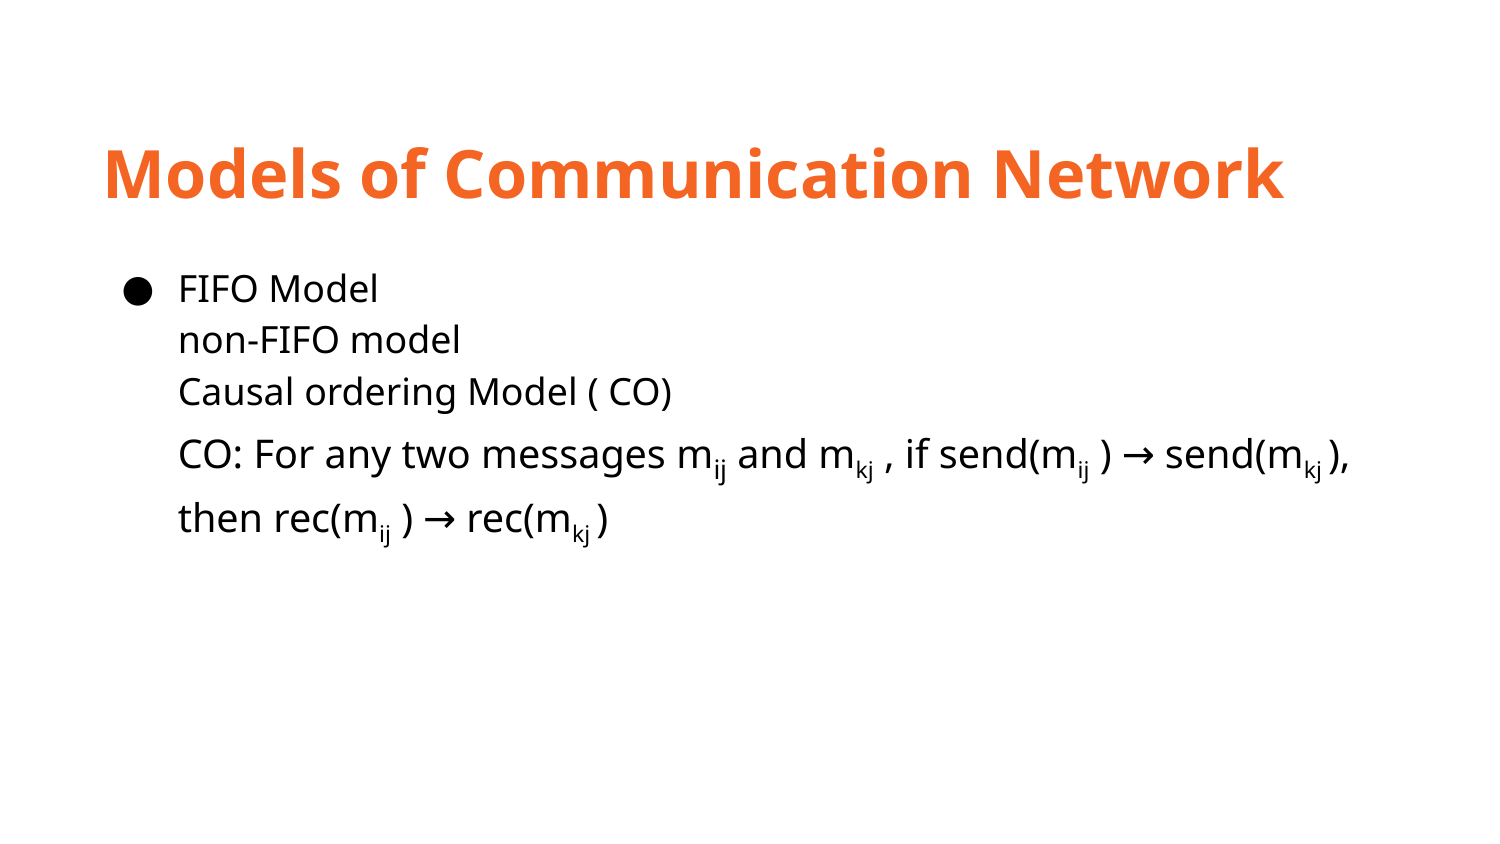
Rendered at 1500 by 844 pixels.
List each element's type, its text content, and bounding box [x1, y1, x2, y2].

title FIFO Model non-FIFO model Causal ordering Model ( CO) CO: For any two messages mij and mkj , if send(mij ) → send(mkj ), then rec(mij ) → rec(mkj ) [87, 242, 1435, 746]
title Models of Communication Network [87, 116, 1450, 218]
